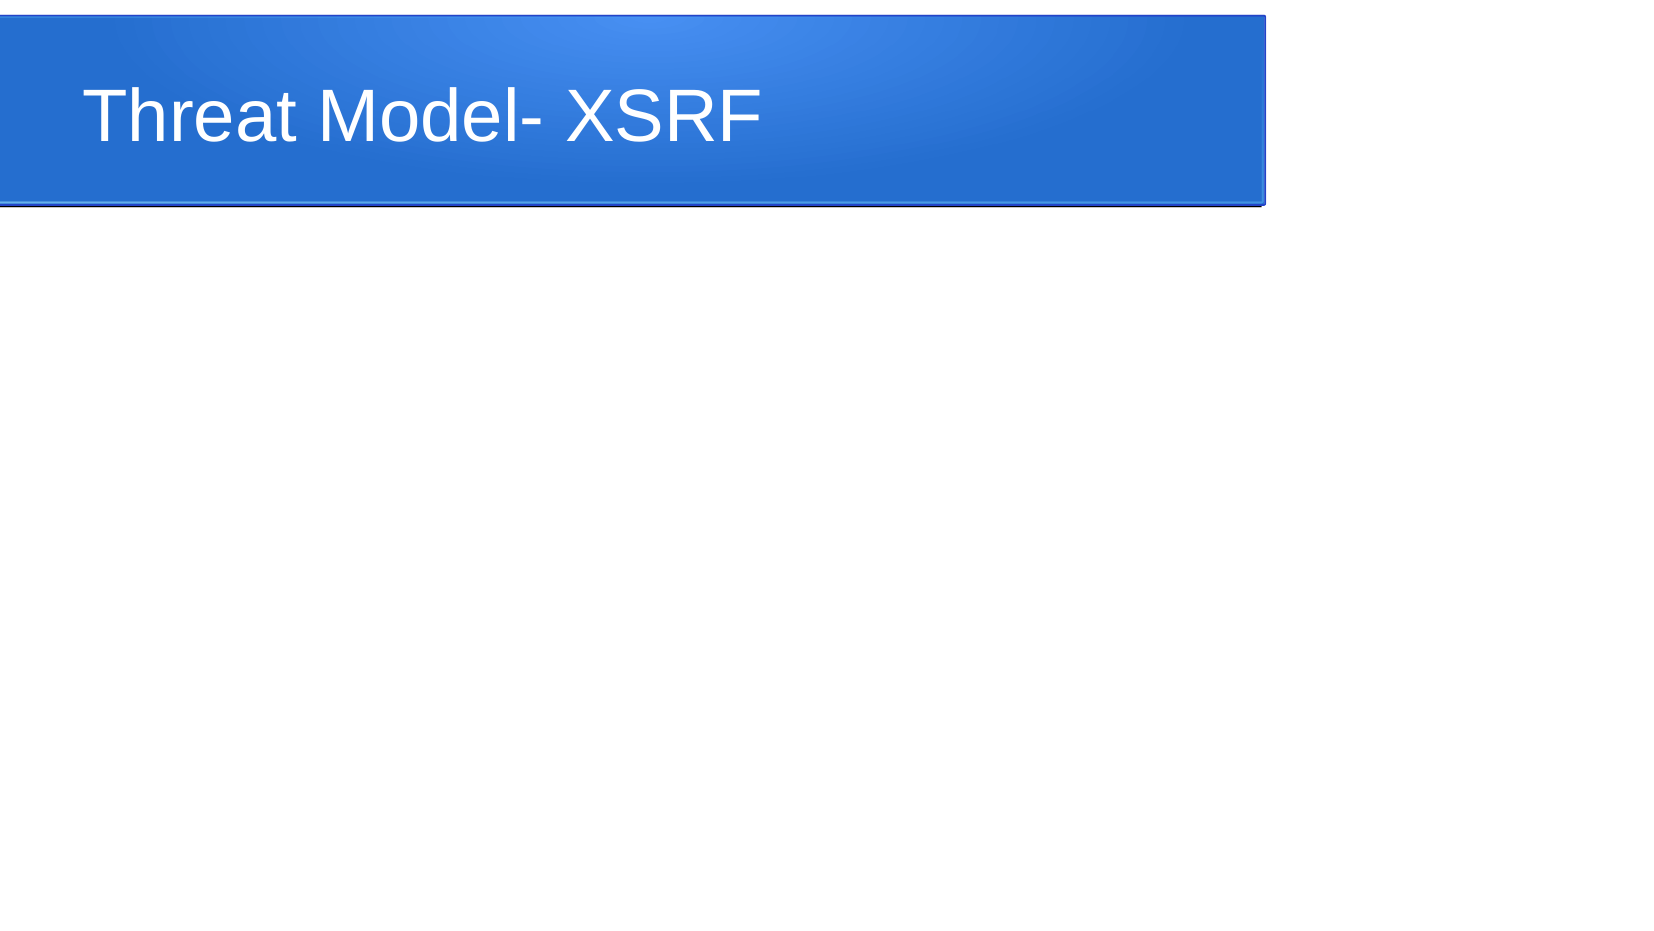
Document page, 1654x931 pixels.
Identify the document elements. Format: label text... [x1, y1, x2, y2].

text_box Threat Model- XSRF [82, 35, 1235, 189]
picture [0, 13, 1269, 211]
